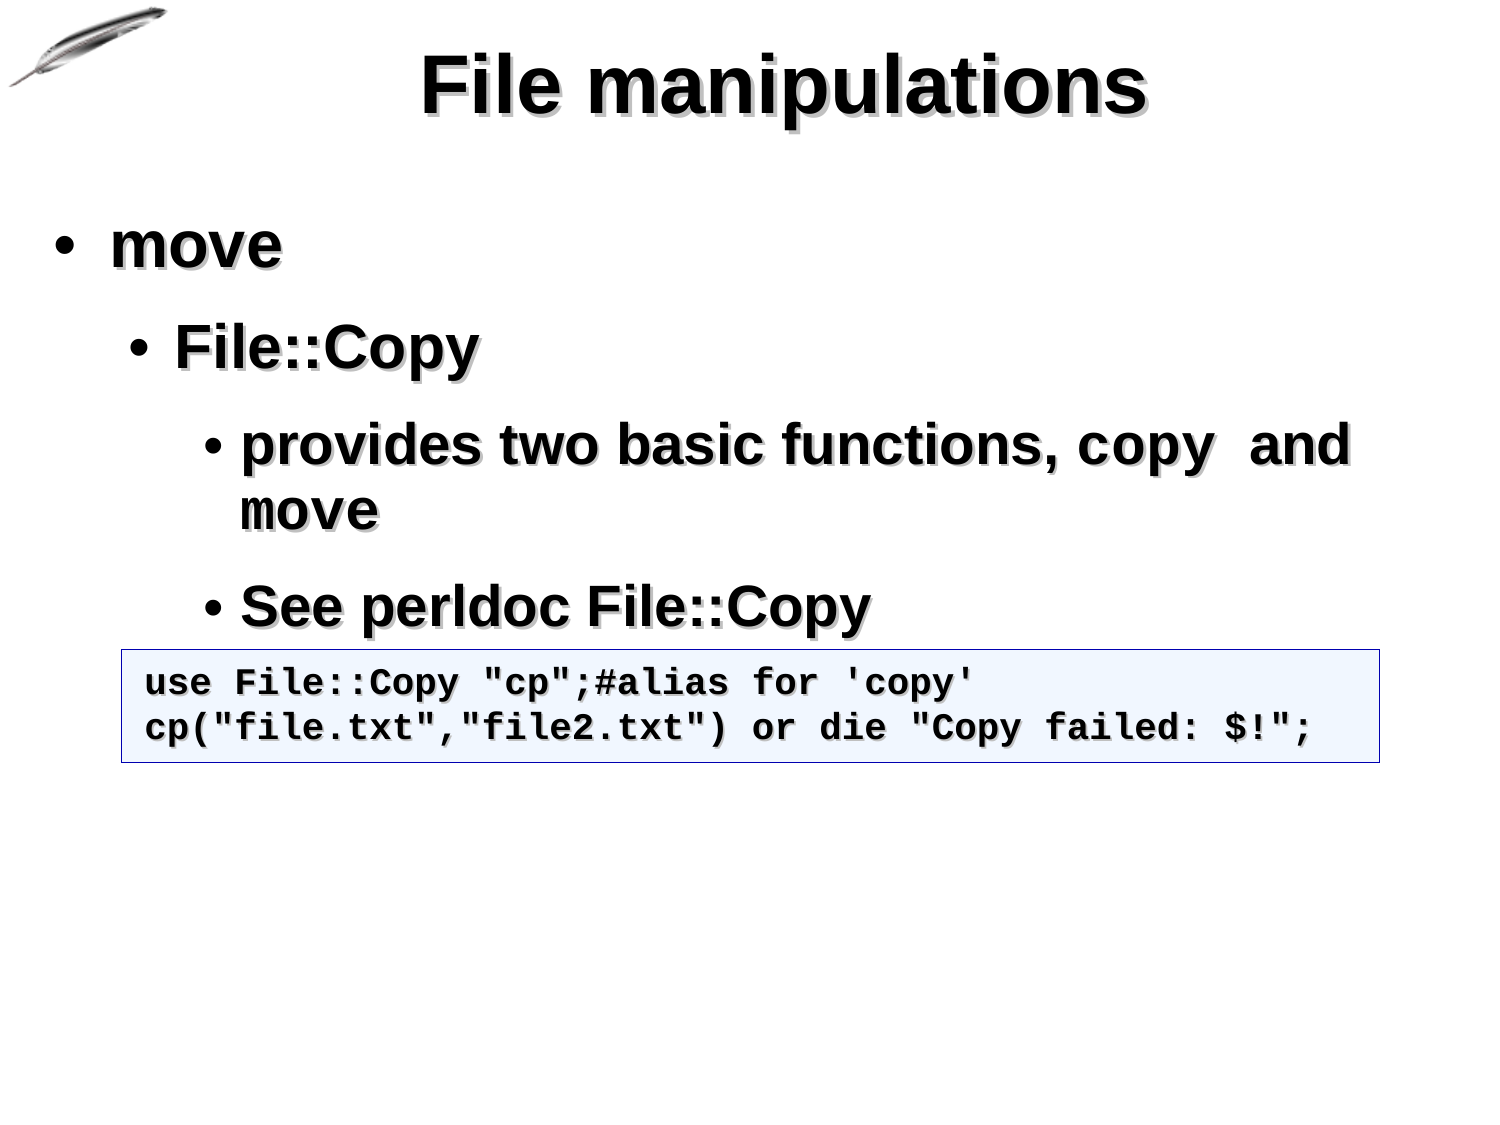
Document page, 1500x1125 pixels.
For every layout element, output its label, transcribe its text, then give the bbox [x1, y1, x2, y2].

picture [5, 5, 173, 89]
text_box use File::Copy "cp";#alias for 'copy' cp("file.txt","file2.txt") or die "Copy failed: $!"; [120, 649, 1380, 763]
title File manipulations [419, 0, 1459, 179]
list move File::Copy provides two basic functions, copy and move See perldoc File::Copy [53, 207, 1447, 1084]
